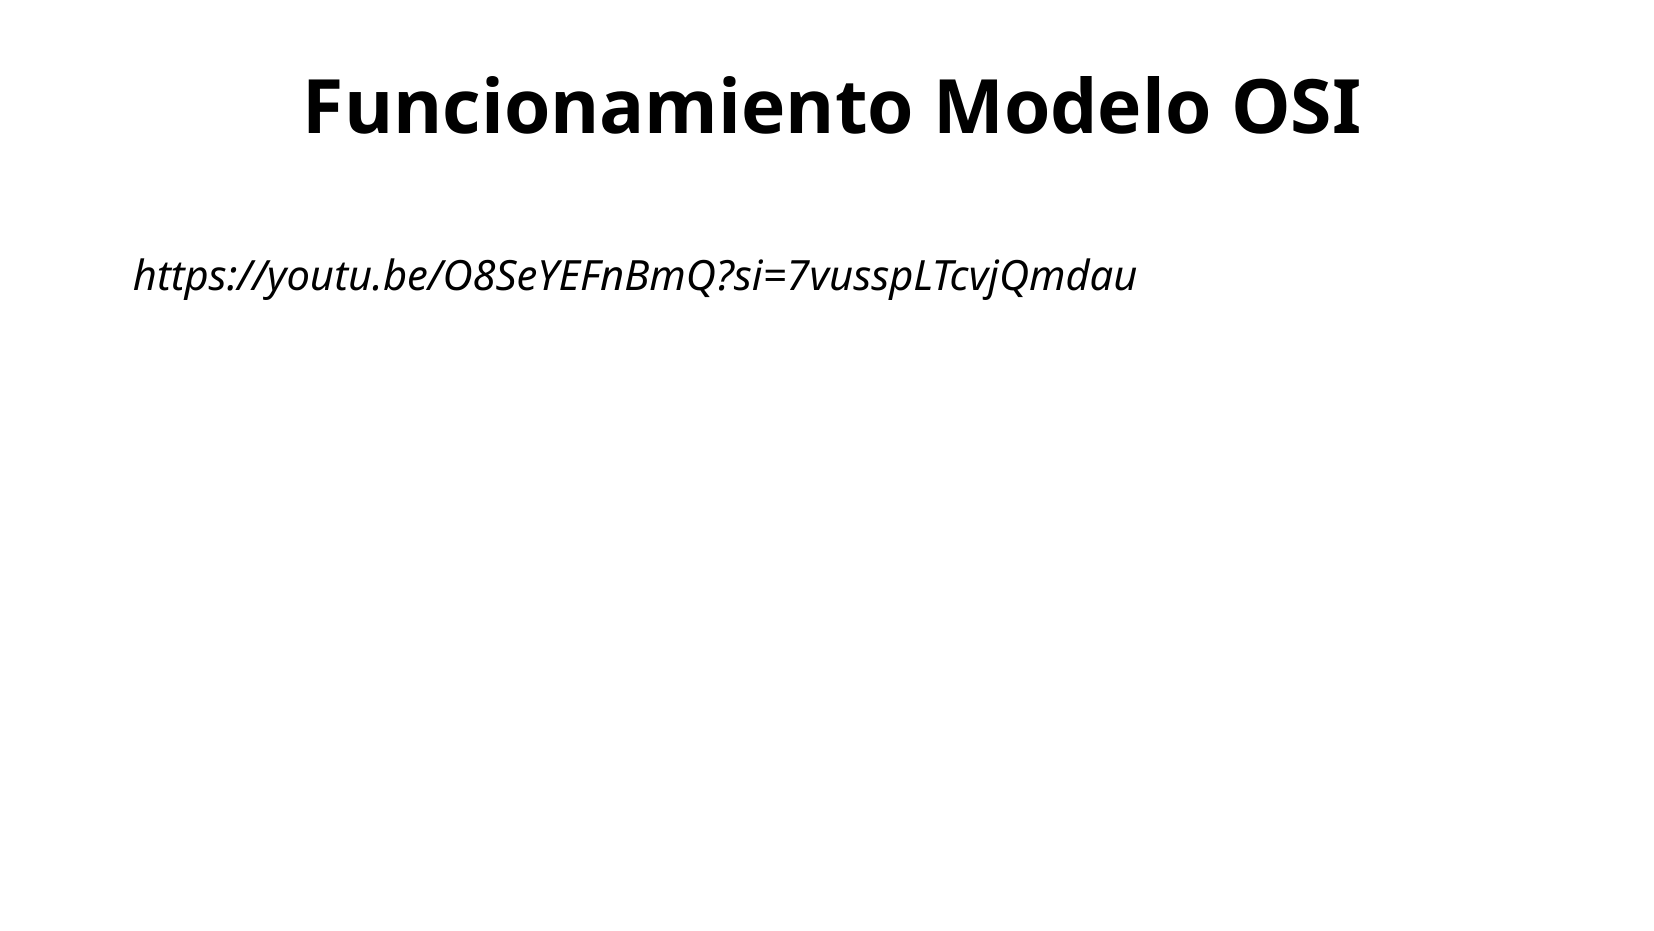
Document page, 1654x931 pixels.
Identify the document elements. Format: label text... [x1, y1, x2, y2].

title Funcionamiento Modelo OSI [82, 48, 1571, 160]
text_box https://youtu.be/O8SeYEFnBmQ?si=7vusspLTcvjQmdau [118, 238, 1388, 338]
